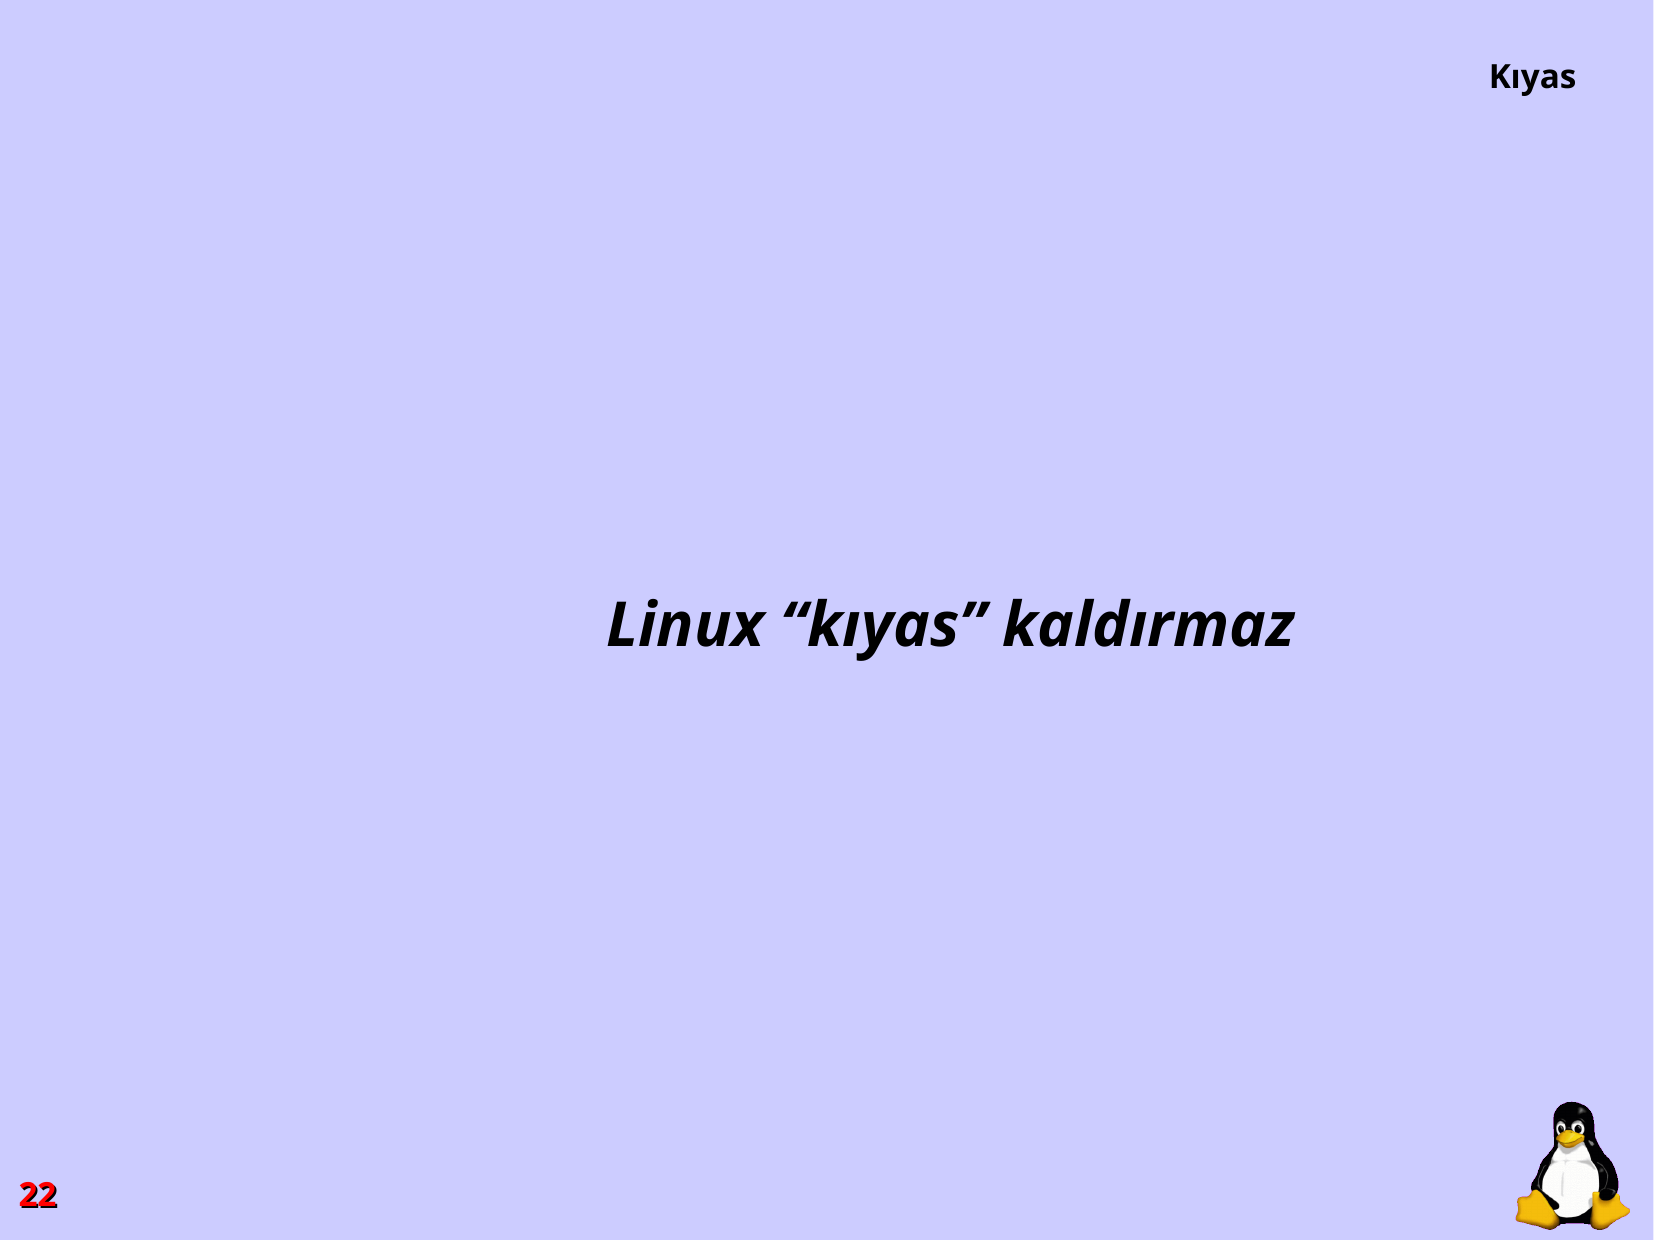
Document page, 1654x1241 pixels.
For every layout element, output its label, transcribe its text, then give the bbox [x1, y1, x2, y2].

text_box Linux “kıyas” kaldırmaz [591, 150, 1311, 758]
text_box Kıyas [1473, 45, 1592, 106]
picture [1504, 1086, 1654, 1241]
